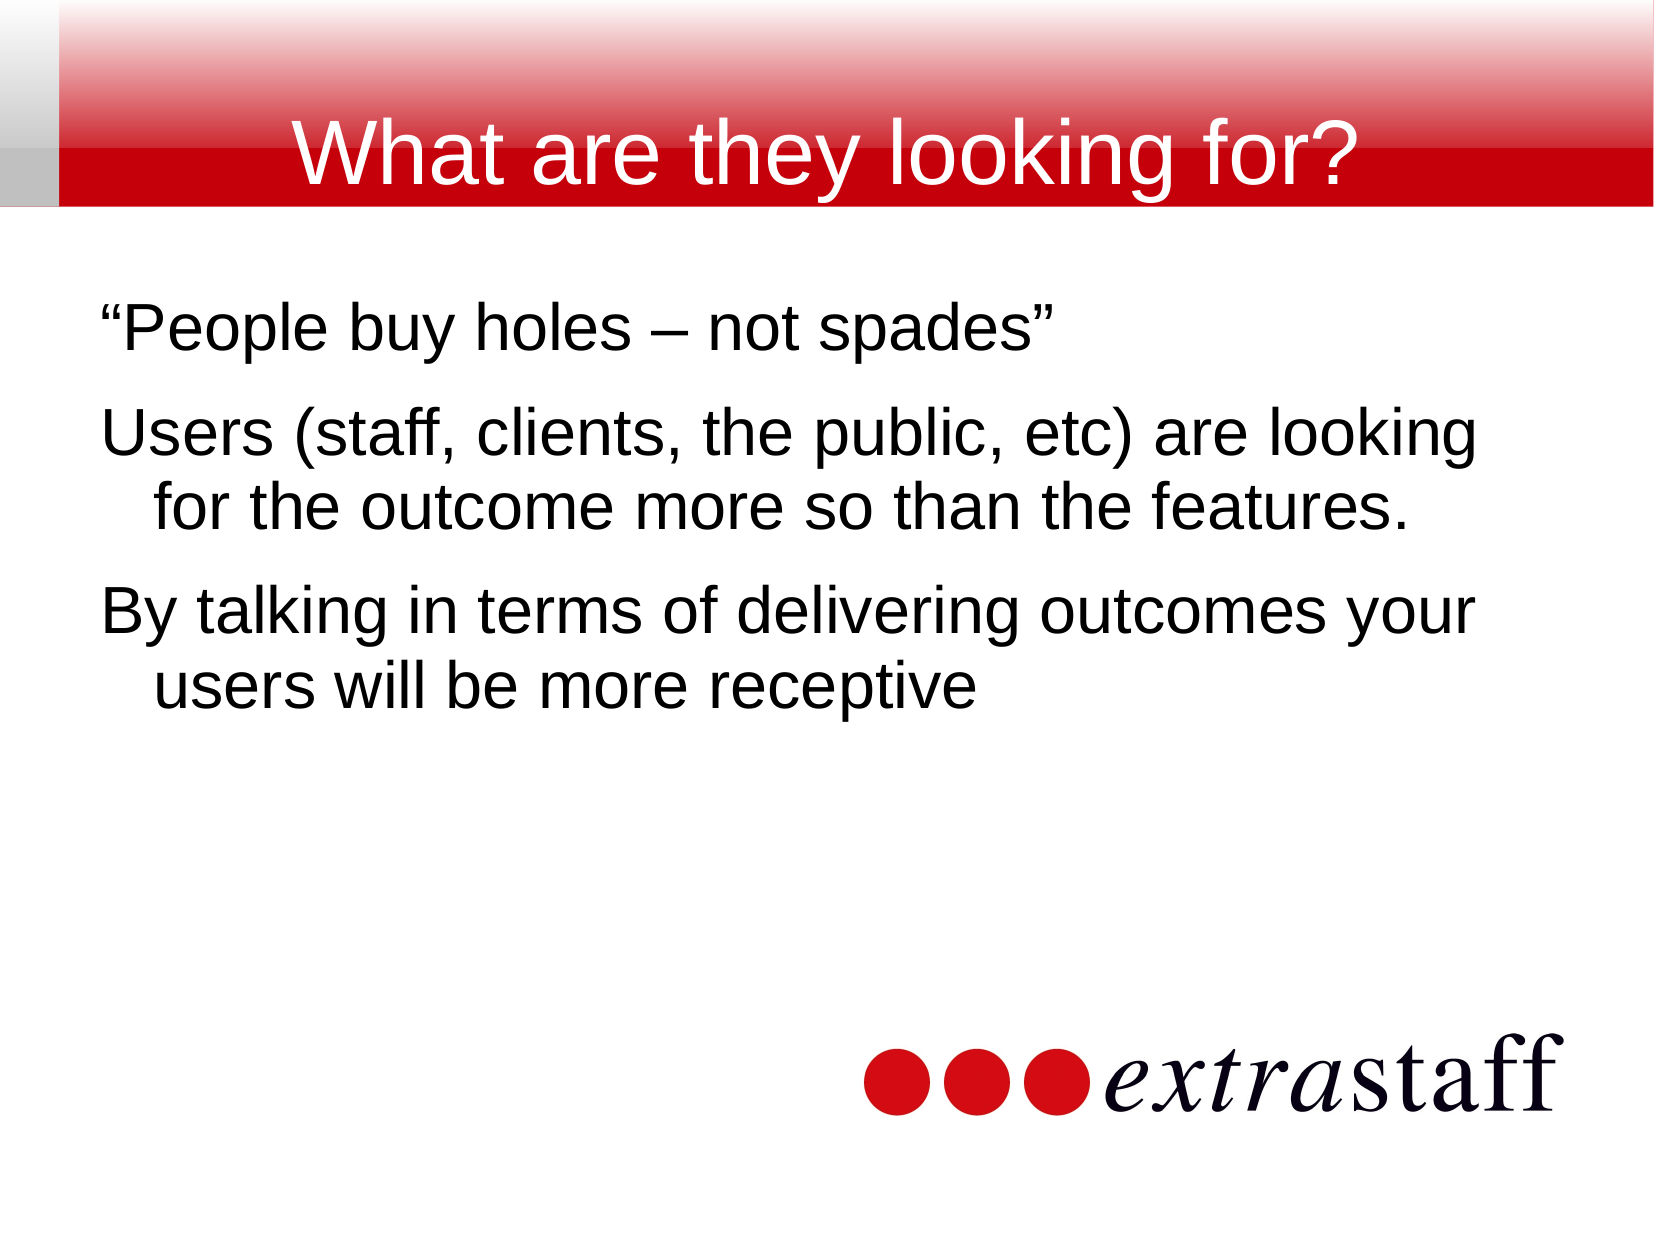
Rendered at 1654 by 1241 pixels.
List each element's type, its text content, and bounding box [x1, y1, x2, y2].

list “People buy holes – not spades” Users (staff, clients, the public, etc) are looking for the outcome more so than the features. By talking in terms of delivering outcomes your users will be more receptive [82, 290, 1571, 1094]
picture [863, 1094, 1565, 1116]
title What are they looking for? [82, 56, 1571, 250]
